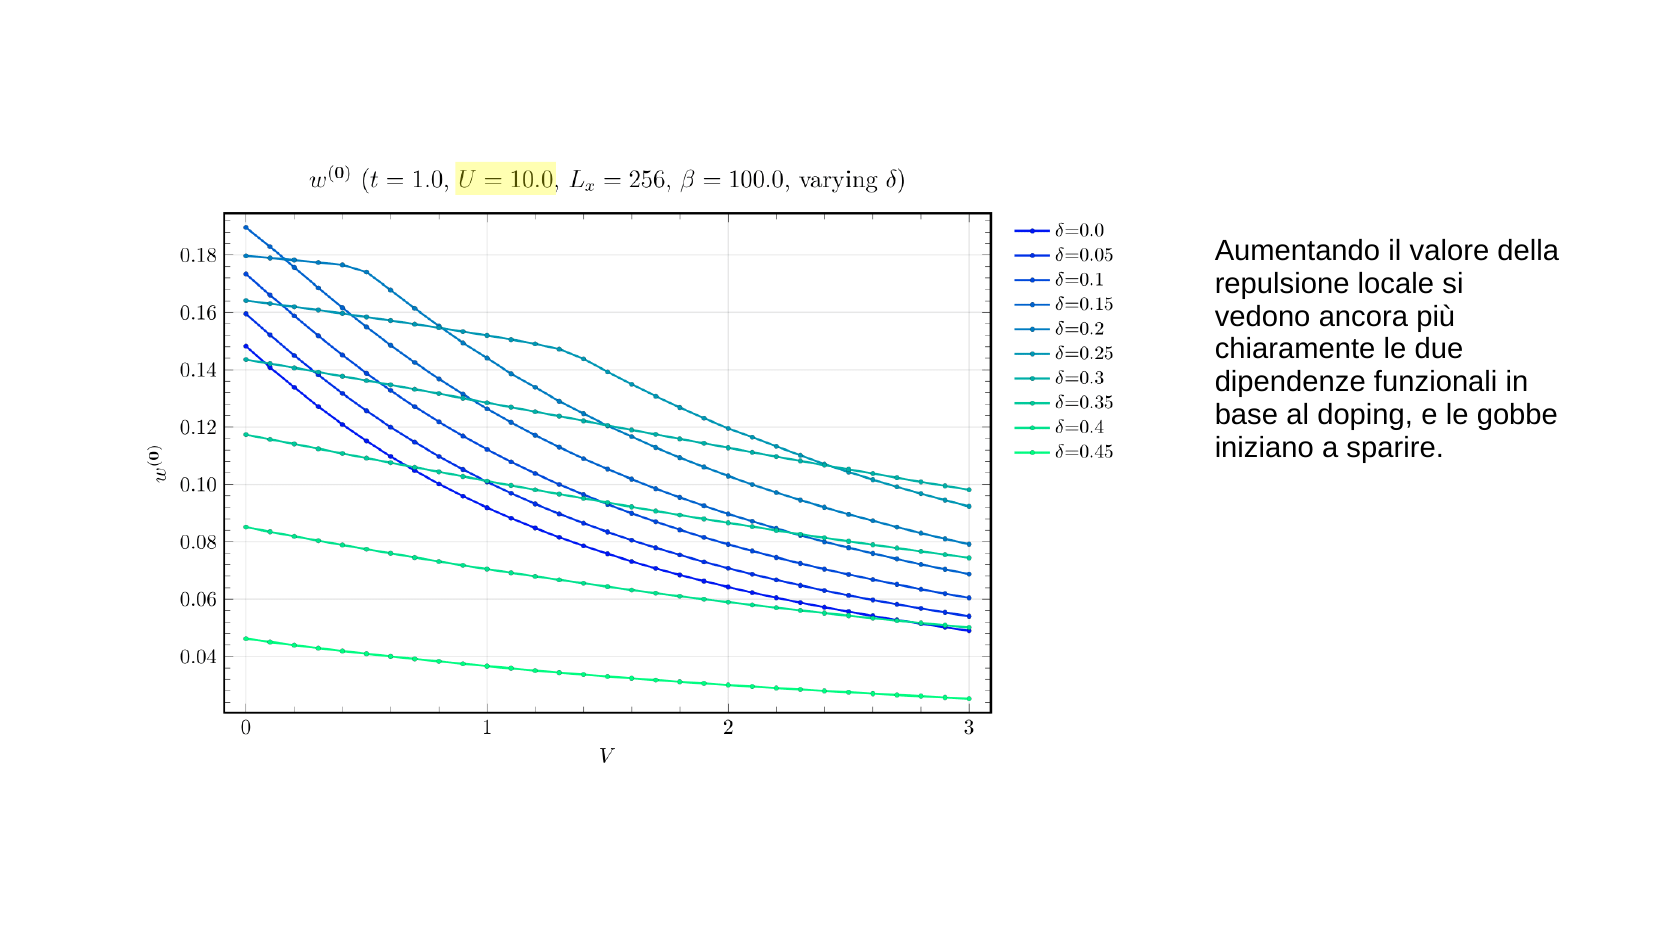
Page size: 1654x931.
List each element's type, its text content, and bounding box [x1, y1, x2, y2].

text_box [455, 161, 556, 195]
picture [131, 149, 1134, 778]
text_box Aumentando il valore della repulsione locale si vedono ancora più chiaramente le due dipendenze funzionali in base al doping, e le gobbe iniziano a sparire. [1200, 226, 1576, 526]
